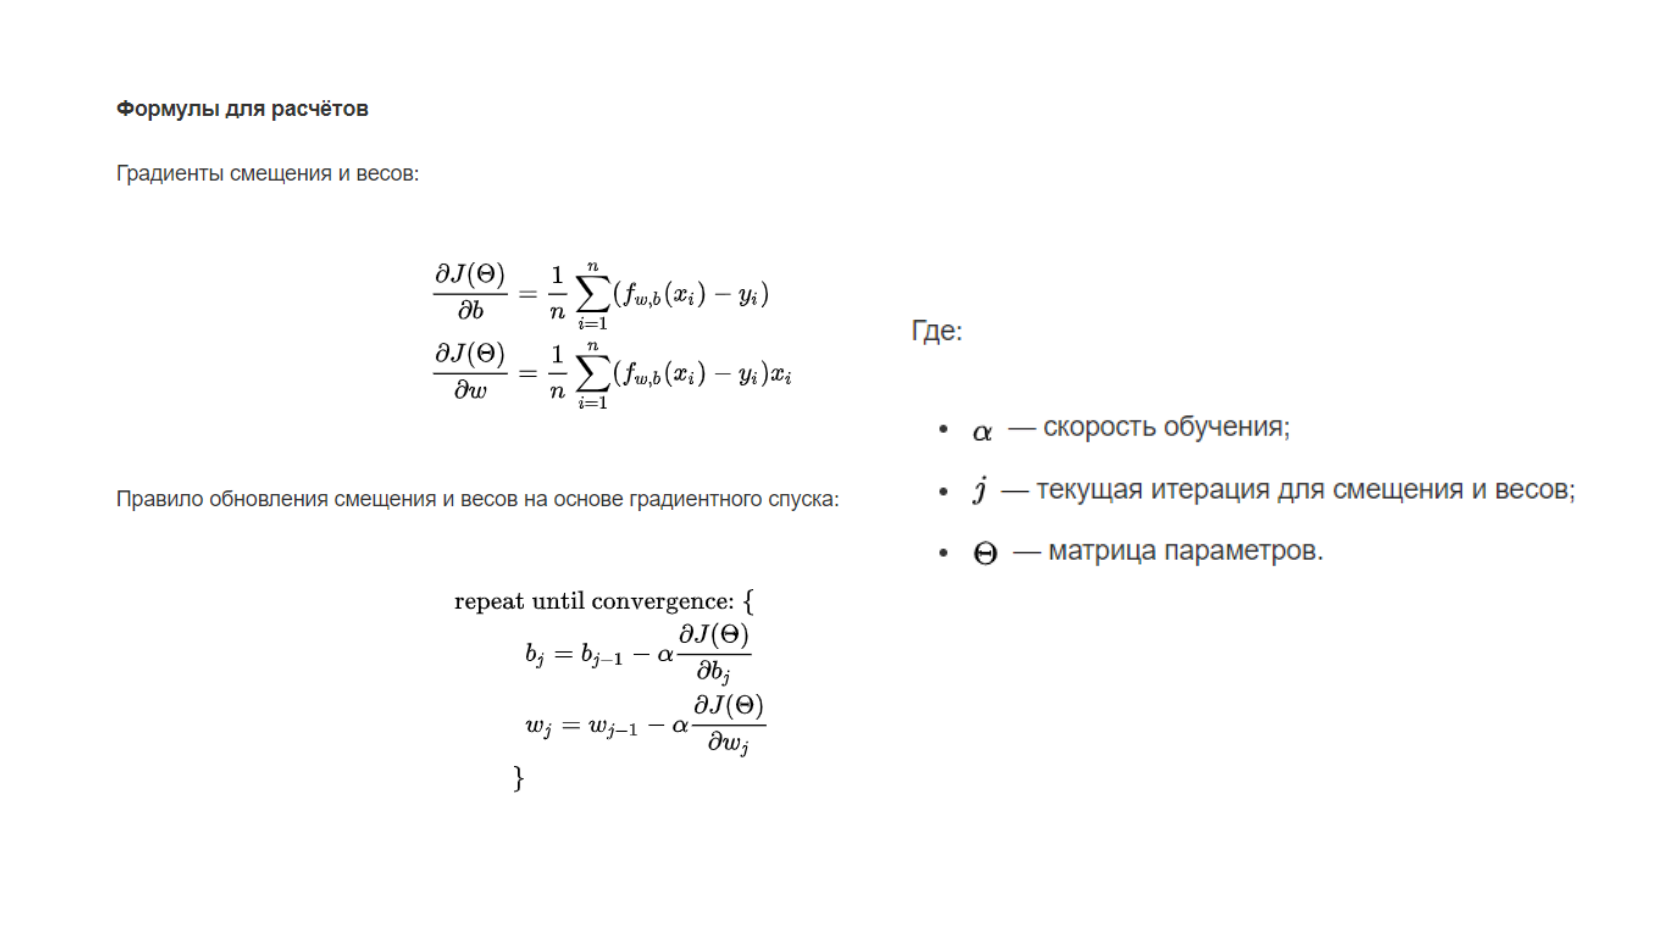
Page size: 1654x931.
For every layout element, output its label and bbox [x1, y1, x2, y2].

picture [885, 295, 1608, 618]
picture [103, 88, 857, 810]
